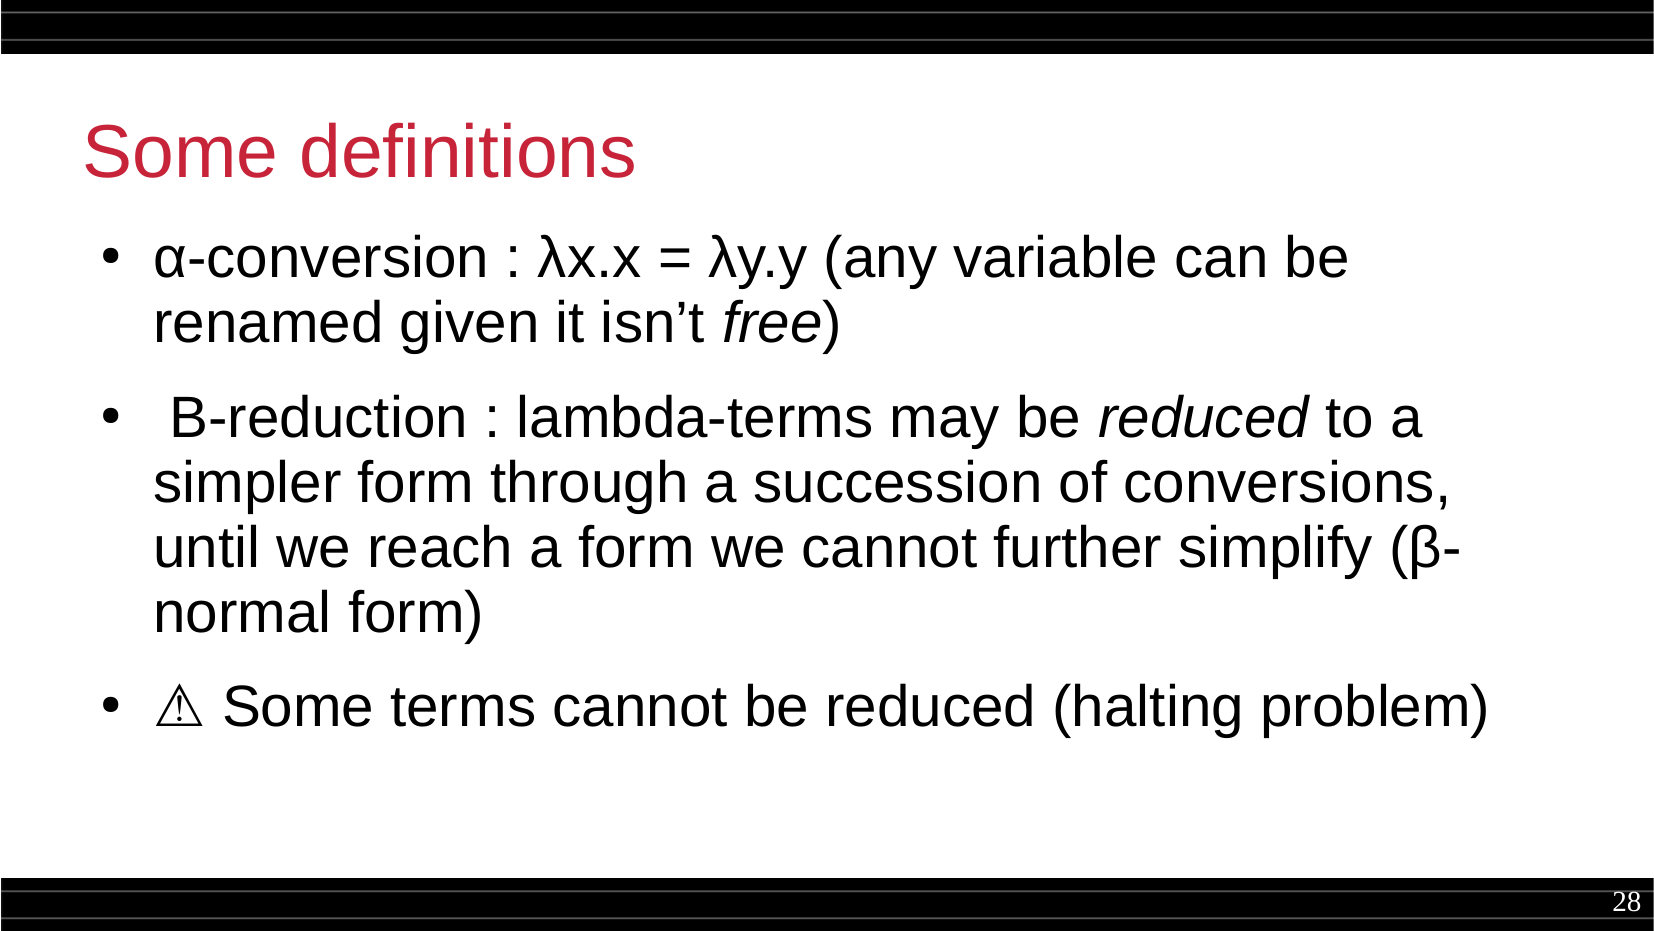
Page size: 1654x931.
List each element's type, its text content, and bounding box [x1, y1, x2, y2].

list α-conversion : λx.x = λy.y (any variable can be renamed given it isn’t free) Β-reduction : lambda-terms may be reduced to a simpler form through a succession of conversions, until we reach a form we cannot further simplify (β-normal form) ⚠ Some terms cannot be reduced (halting problem)️ [82, 225, 1571, 856]
title Some definitions [82, 92, 1571, 211]
picture [1, 0, 1654, 54]
picture [1, 878, 1654, 931]
